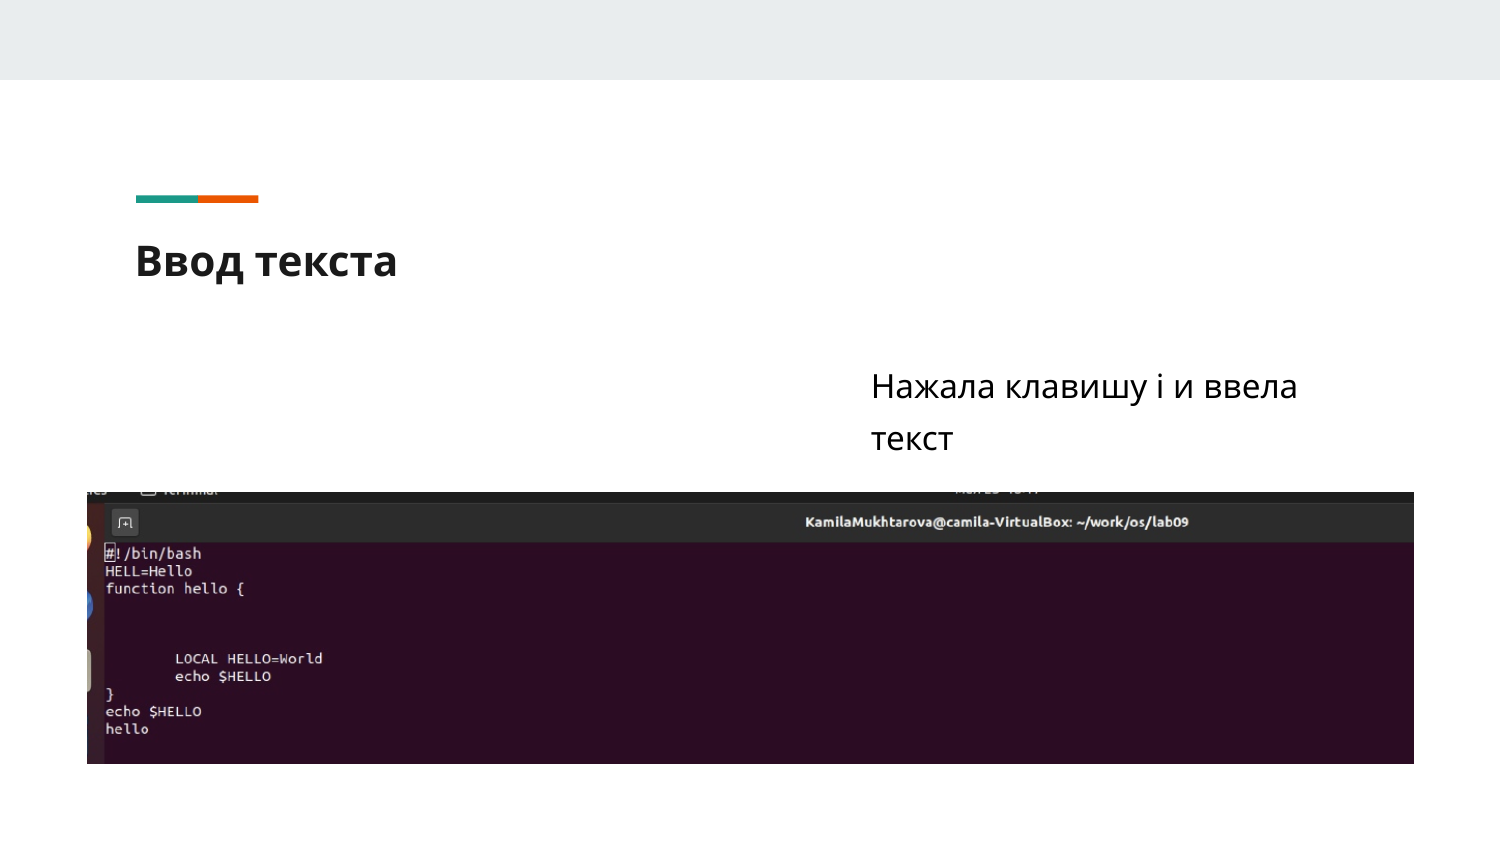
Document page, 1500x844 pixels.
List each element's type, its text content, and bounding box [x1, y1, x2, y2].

title Ввод текста [119, 216, 1381, 305]
list Нажала клавишу i и ввела текст [855, 341, 1381, 492]
picture [87, 492, 1414, 764]
